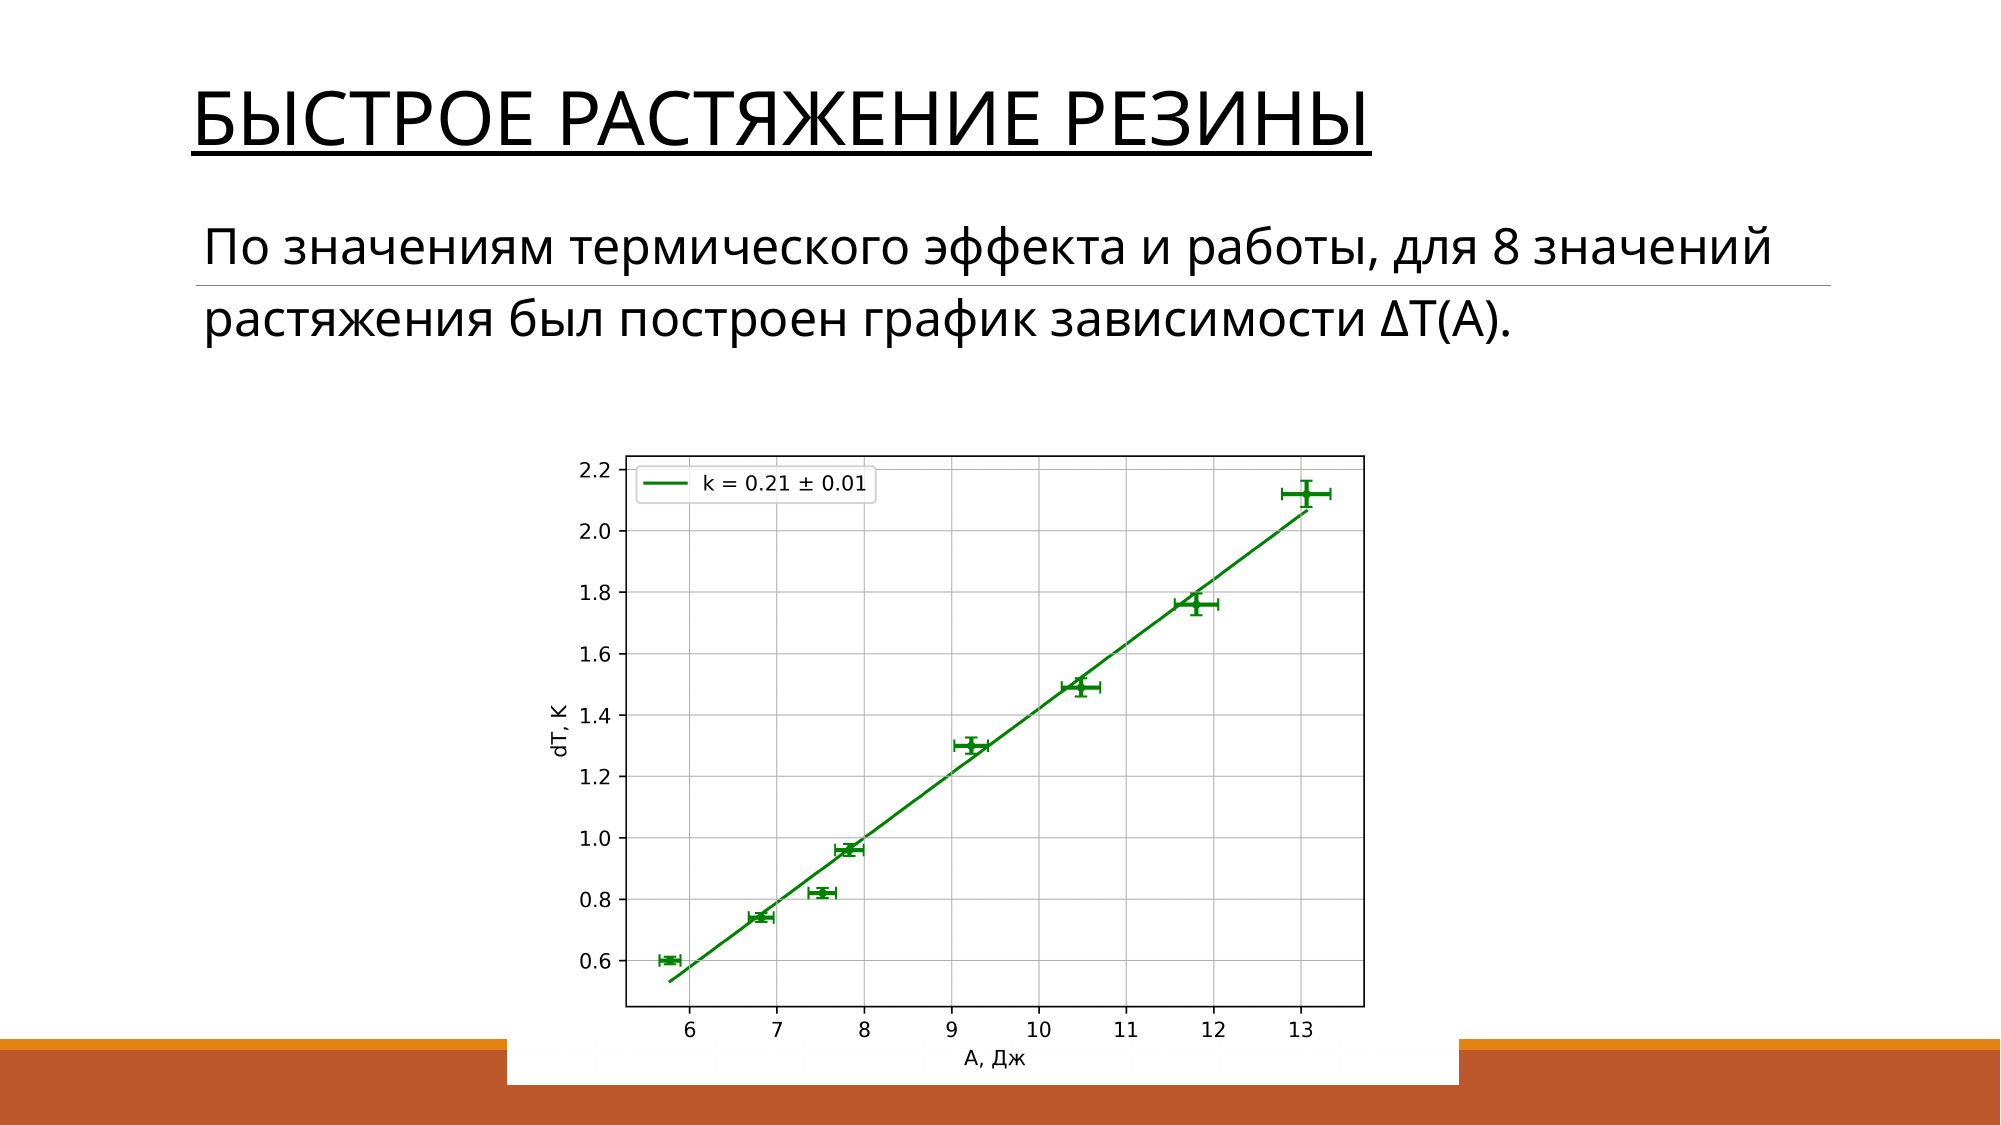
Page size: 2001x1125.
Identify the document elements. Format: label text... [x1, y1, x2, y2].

title Быстрое растяжение резины [176, 0, 1802, 194]
list По значениям термического эффекта и работы, для 8 значений растяжения был построен график зависимости ΔT(A). [118, 194, 1890, 1022]
picture [507, 370, 1459, 1085]
